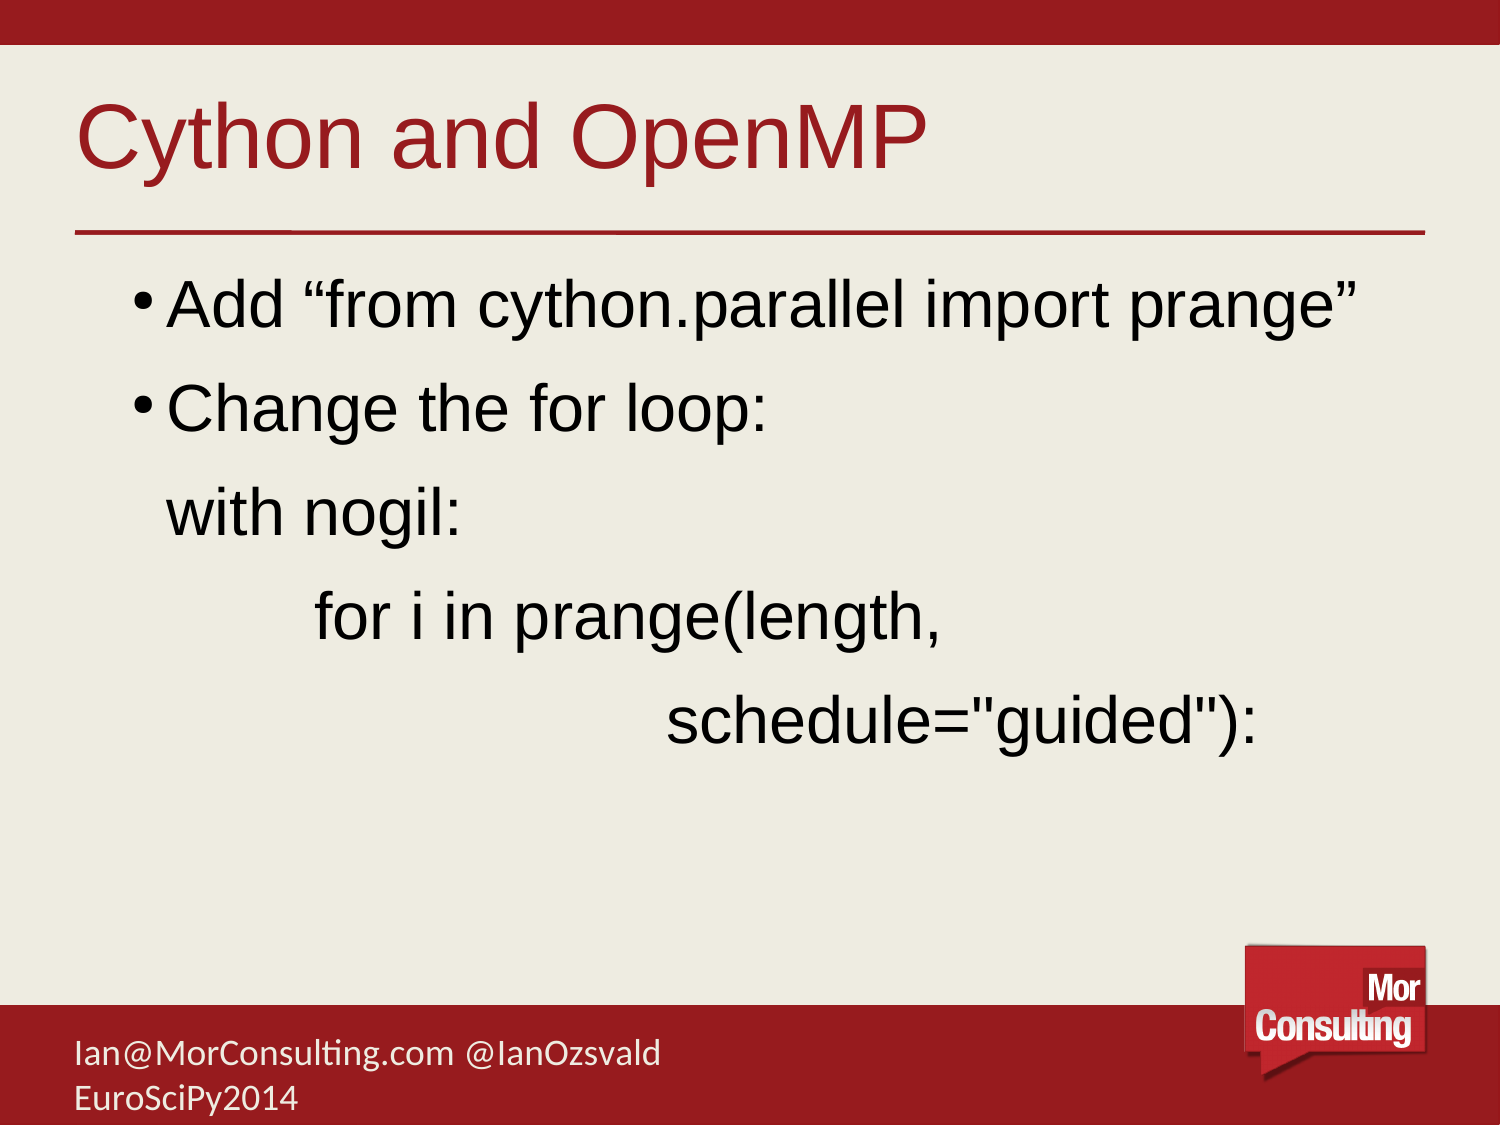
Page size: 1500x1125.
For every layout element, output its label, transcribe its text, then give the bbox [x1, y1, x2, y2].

picture [1230, 935, 1438, 1089]
title Cython and OpenMP [74, 44, 1425, 232]
list Add “from cython.parallel import prange” Change the for loop: with nogil: for i in prange(length, schedule="guided"): [75, 263, 1395, 916]
